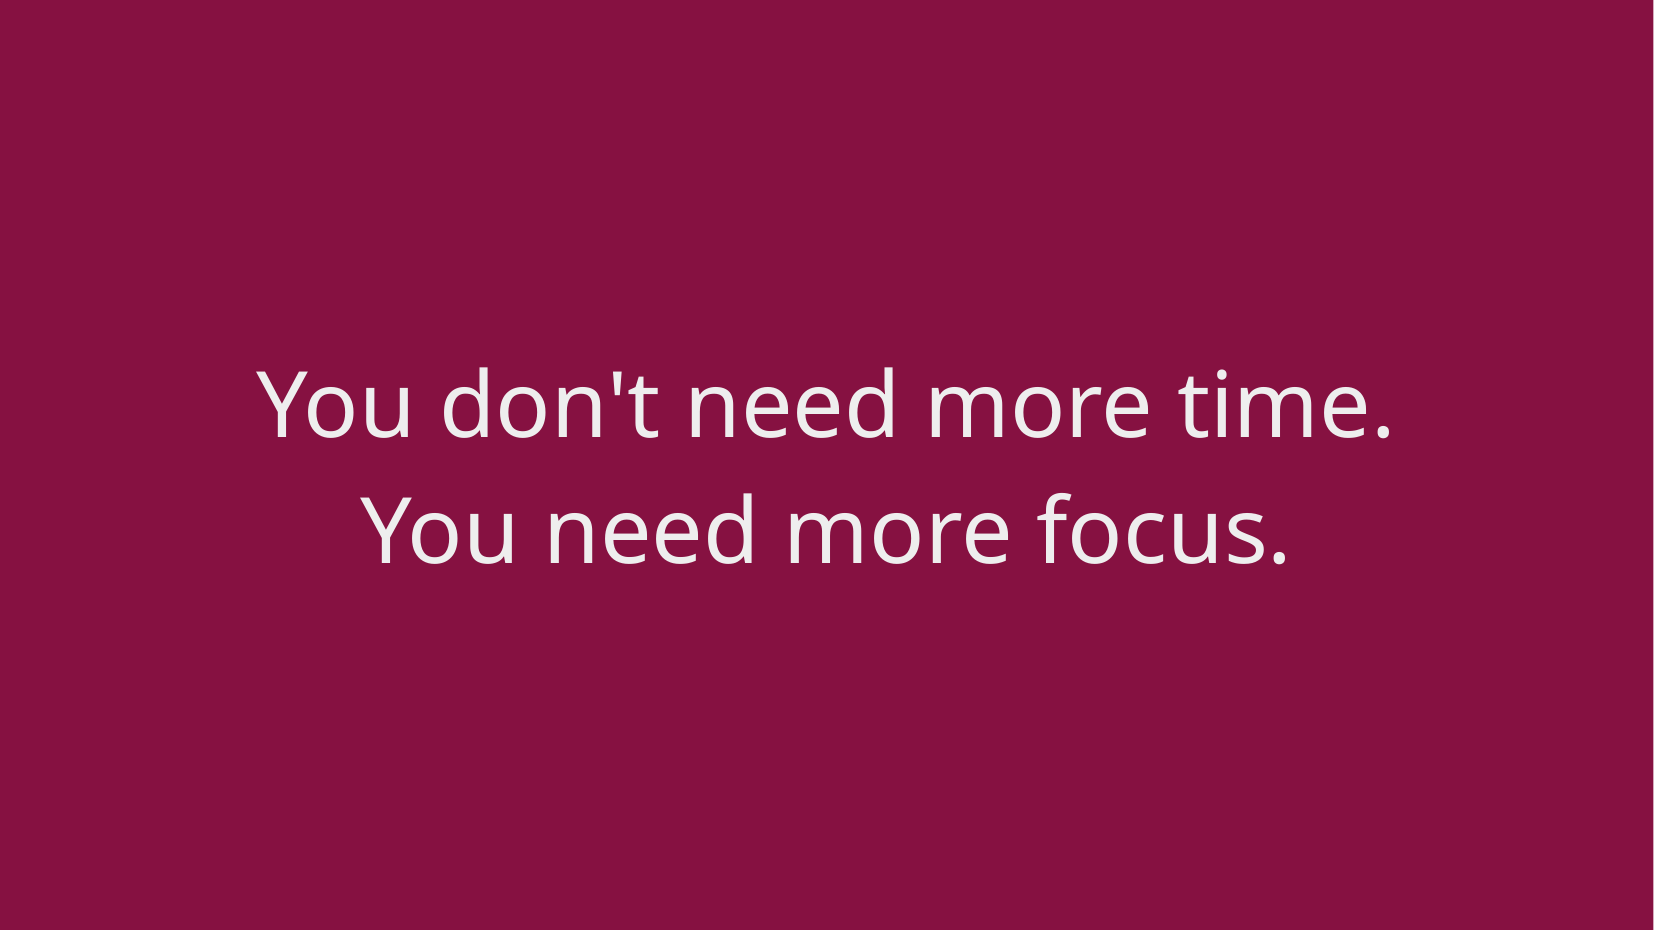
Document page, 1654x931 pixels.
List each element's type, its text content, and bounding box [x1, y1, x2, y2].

text_box You don't need more time. You need more focus. [236, 0, 1418, 931]
